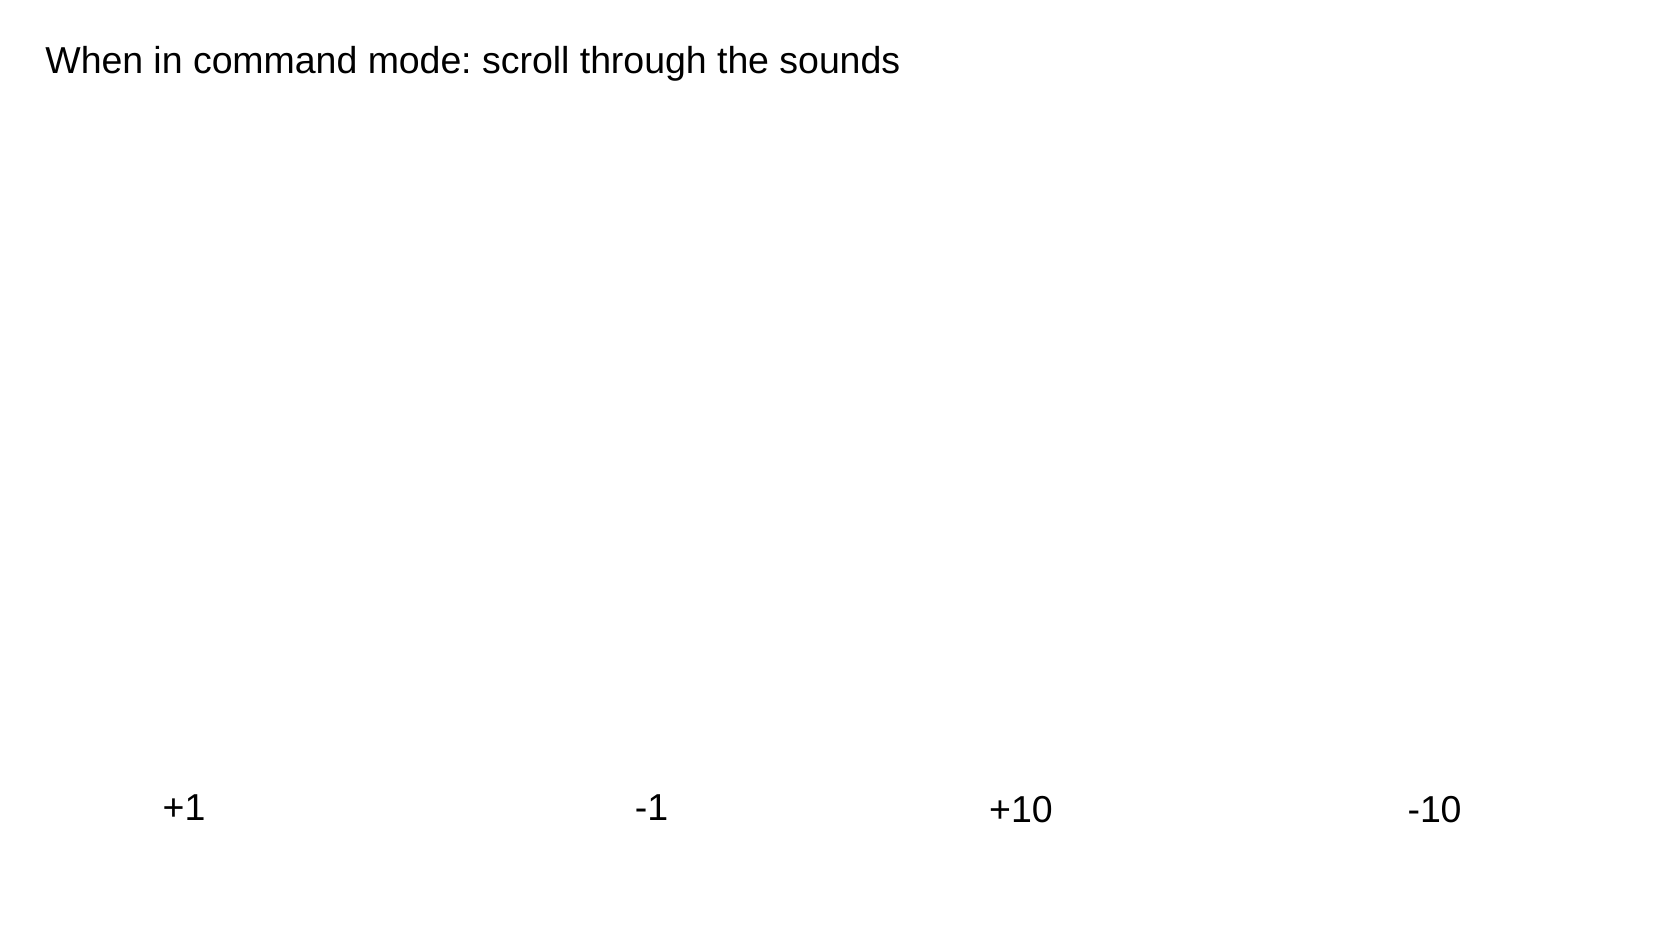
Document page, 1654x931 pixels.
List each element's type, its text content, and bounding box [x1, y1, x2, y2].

picture [0, 147, 1634, 875]
text_box When in command mode: scroll through the sounds [30, 31, 916, 89]
